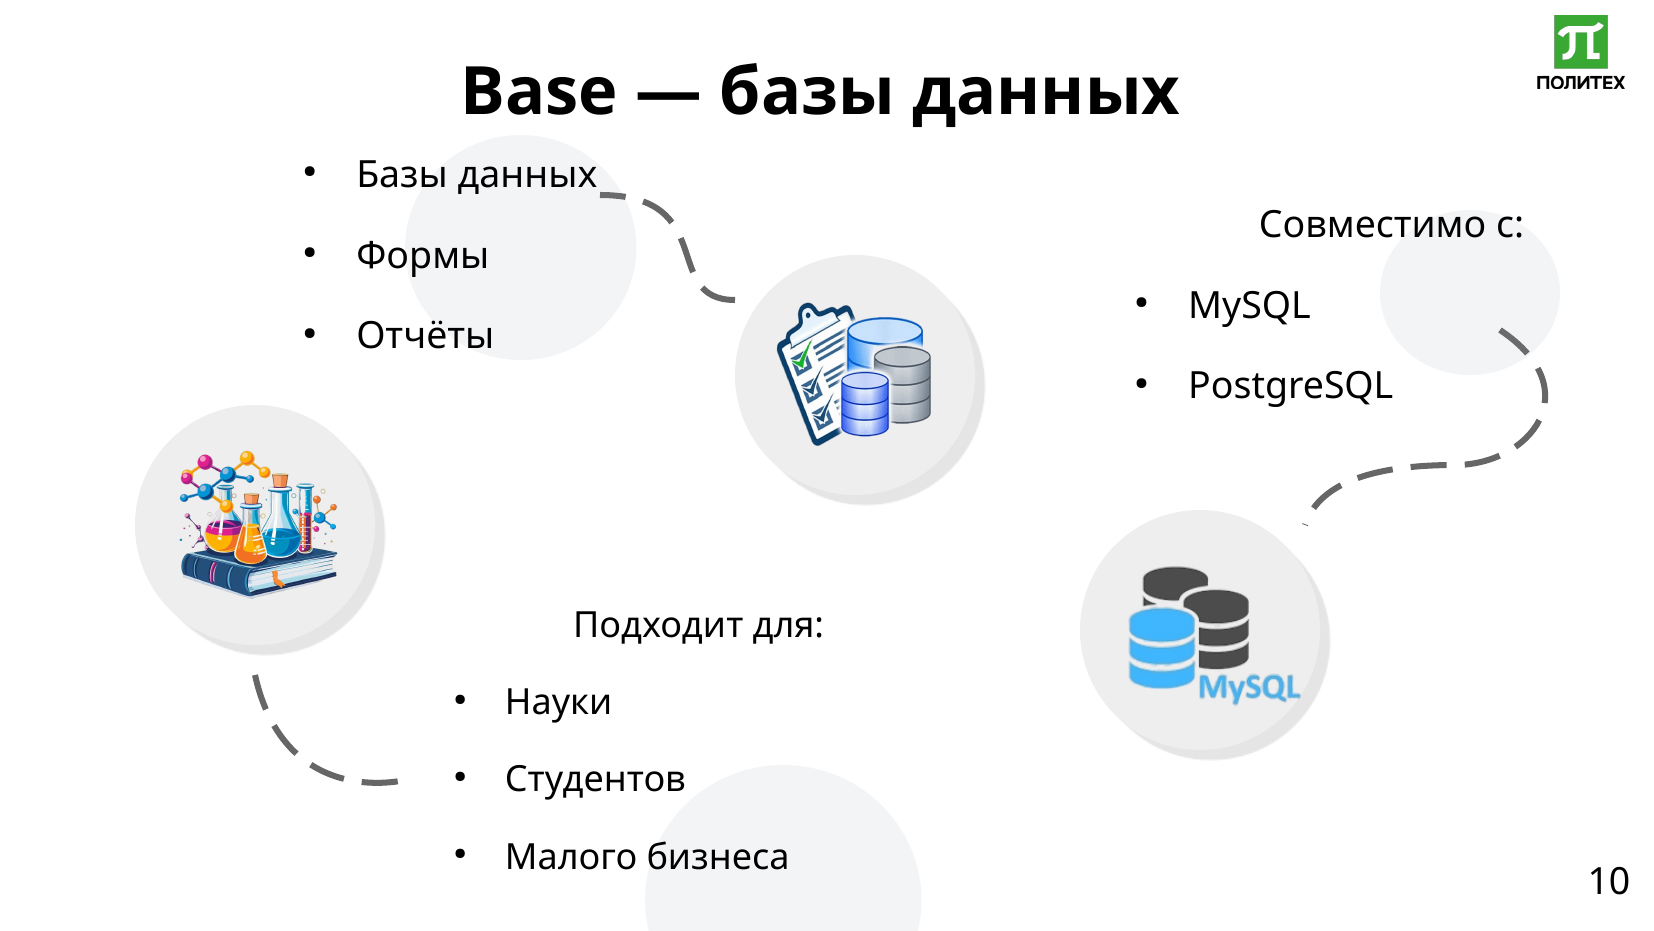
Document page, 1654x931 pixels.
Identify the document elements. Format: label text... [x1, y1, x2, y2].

list Базы данных Формы Отчёты [285, 147, 623, 367]
picture [738, 295, 987, 448]
text_box <номер> [1572, 847, 1654, 931]
list Подходит для: Науки Студентов Малого бизнеса [437, 598, 999, 880]
title Base — базы данных [76, 0, 1565, 178]
picture [177, 442, 338, 604]
list Совместимо с: MySQL PostgreSQL [1117, 197, 1573, 417]
picture [1537, 15, 1625, 89]
picture [1003, 561, 1424, 709]
